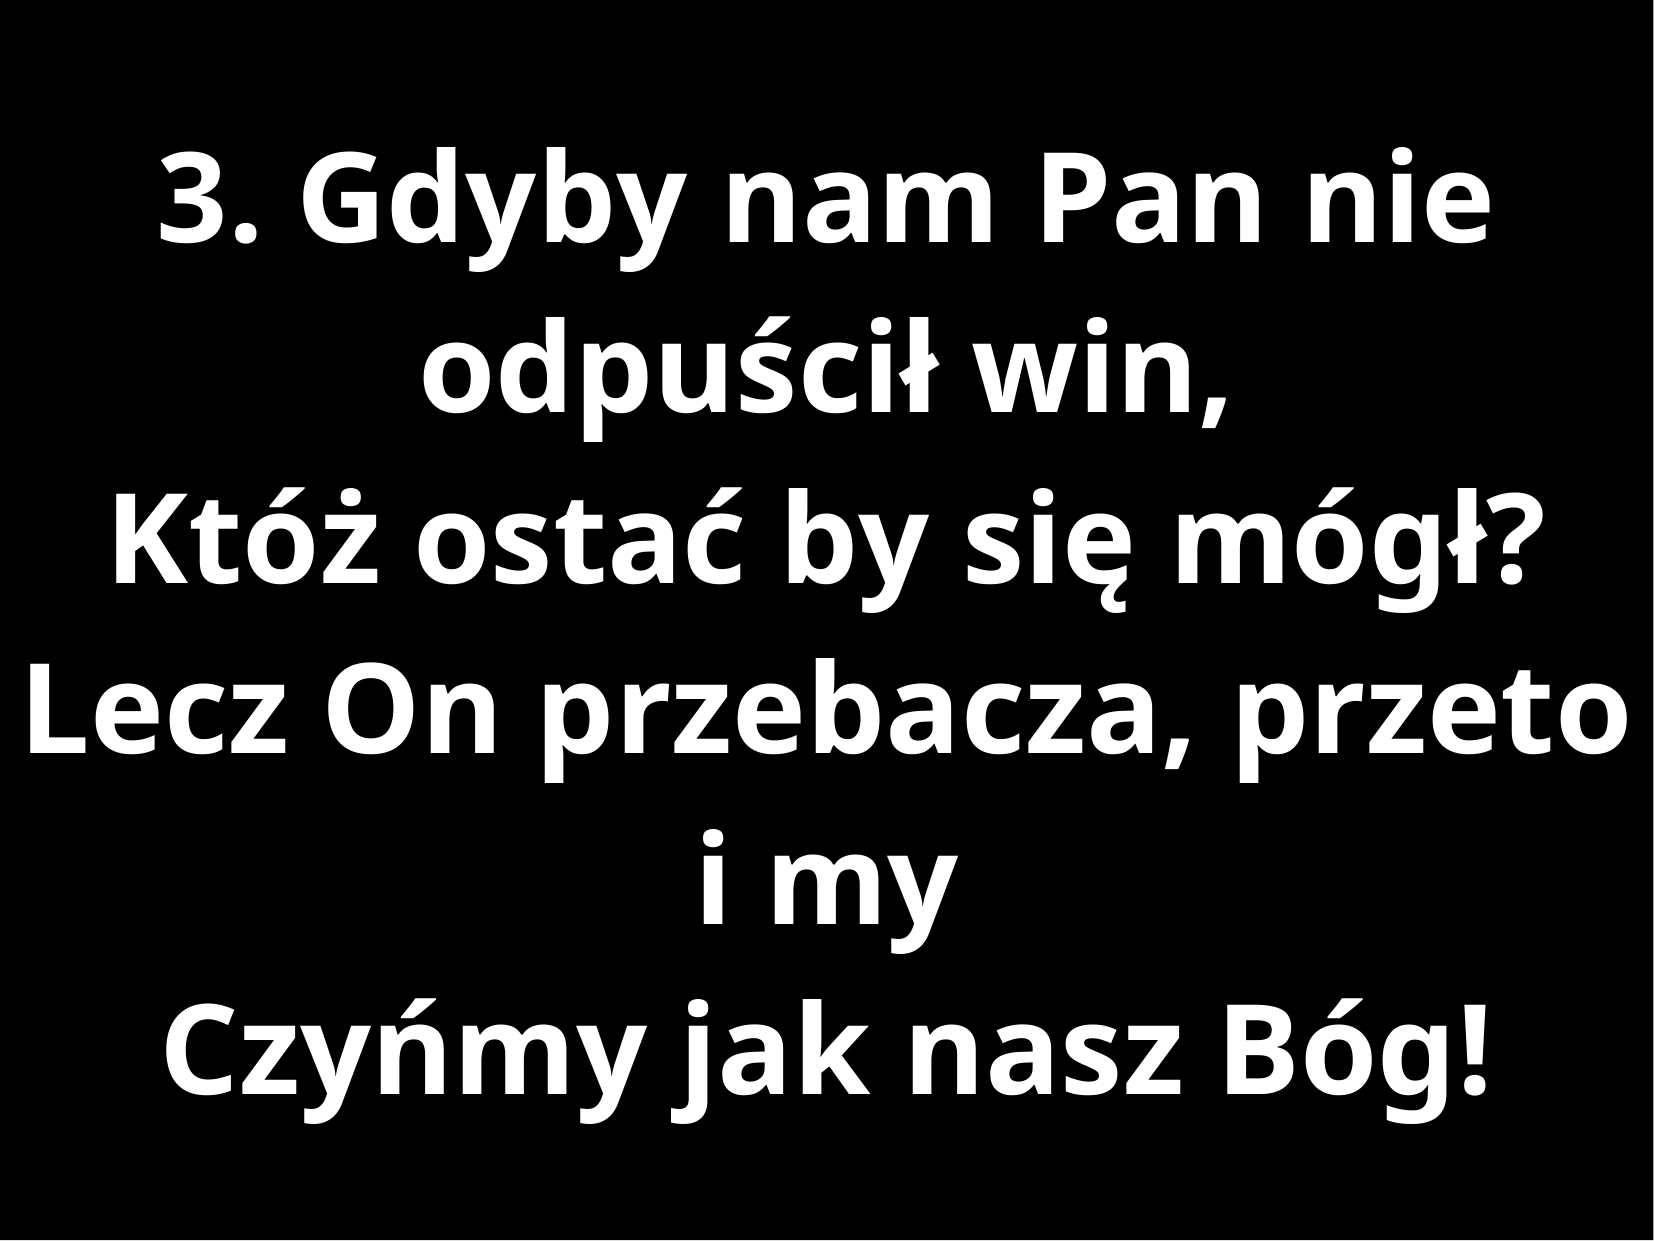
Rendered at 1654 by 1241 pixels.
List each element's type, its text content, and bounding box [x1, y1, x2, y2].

title 3. Gdyby nam Pan nie odpuścił win, Któż ostać by się mógł? Lecz On przebacza, przeto i my Czyńmy jak nasz Bóg! [0, 0, 1654, 1241]
